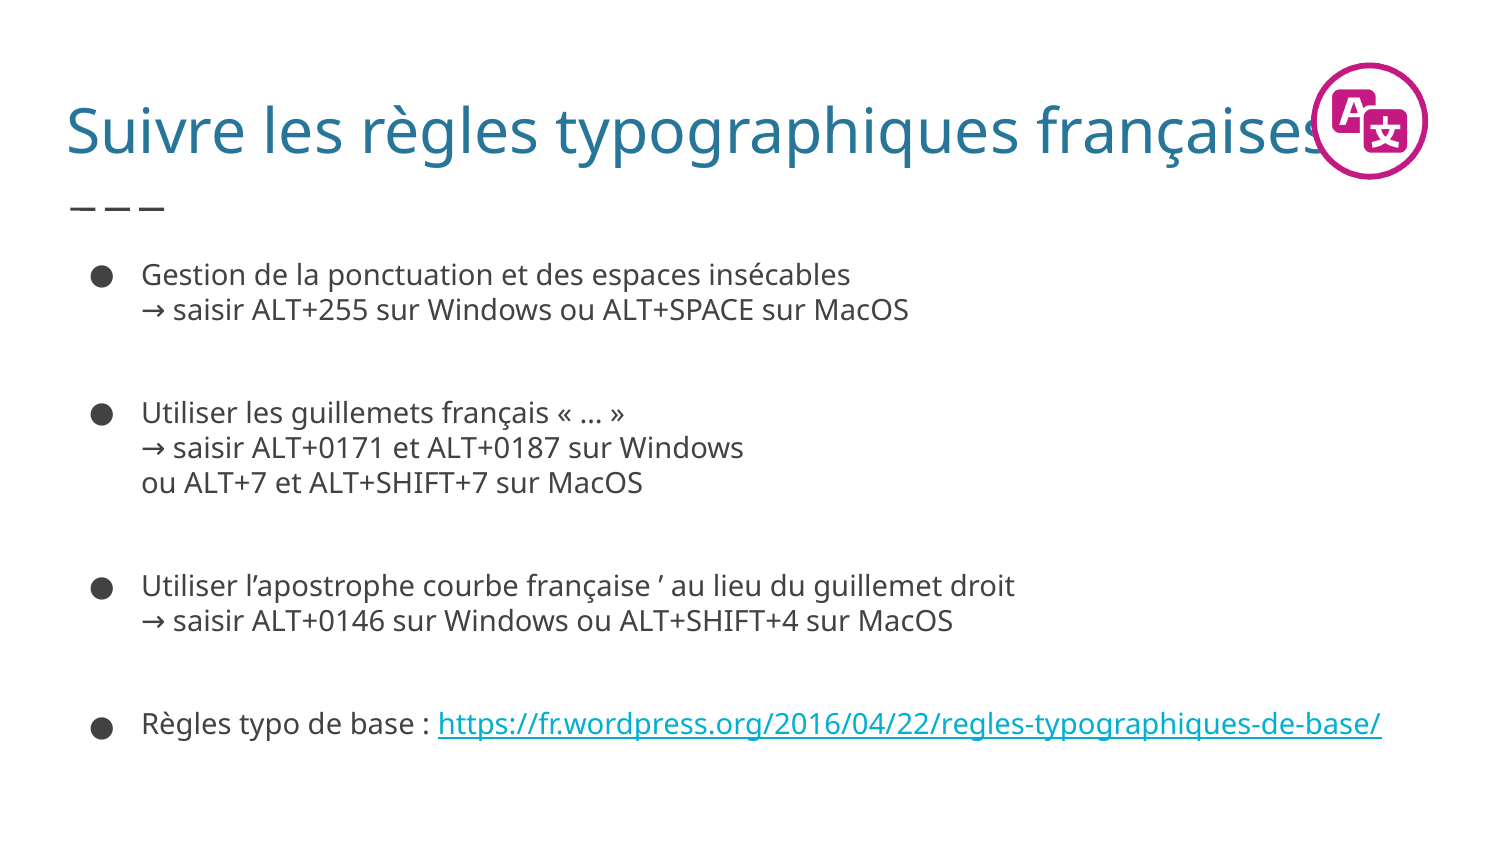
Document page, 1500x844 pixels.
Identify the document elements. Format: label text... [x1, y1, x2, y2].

title Suivre les règles typographiques françaises [51, 61, 1290, 182]
picture [1290, 54, 1449, 188]
list Gestion de la ponctuation et des espaces insécables → saisir ALT+255 sur Windows ou ALT+SPACE sur MacOS Utiliser les guillemets français « … » → saisir ALT+0171 et ALT+0187 sur Windows ou ALT+7 et ALT+SHIFT+7 sur MacOS Utiliser l’apostrophe courbe française ’ au lieu du guillemet droit → saisir ALT+0146 sur Windows ou ALT+SHIFT+4 sur MacOS Règles typo de base : https://fr.wordpress.org/2016/04/22/regles-typographiques-de-base/ [51, 240, 1449, 750]
